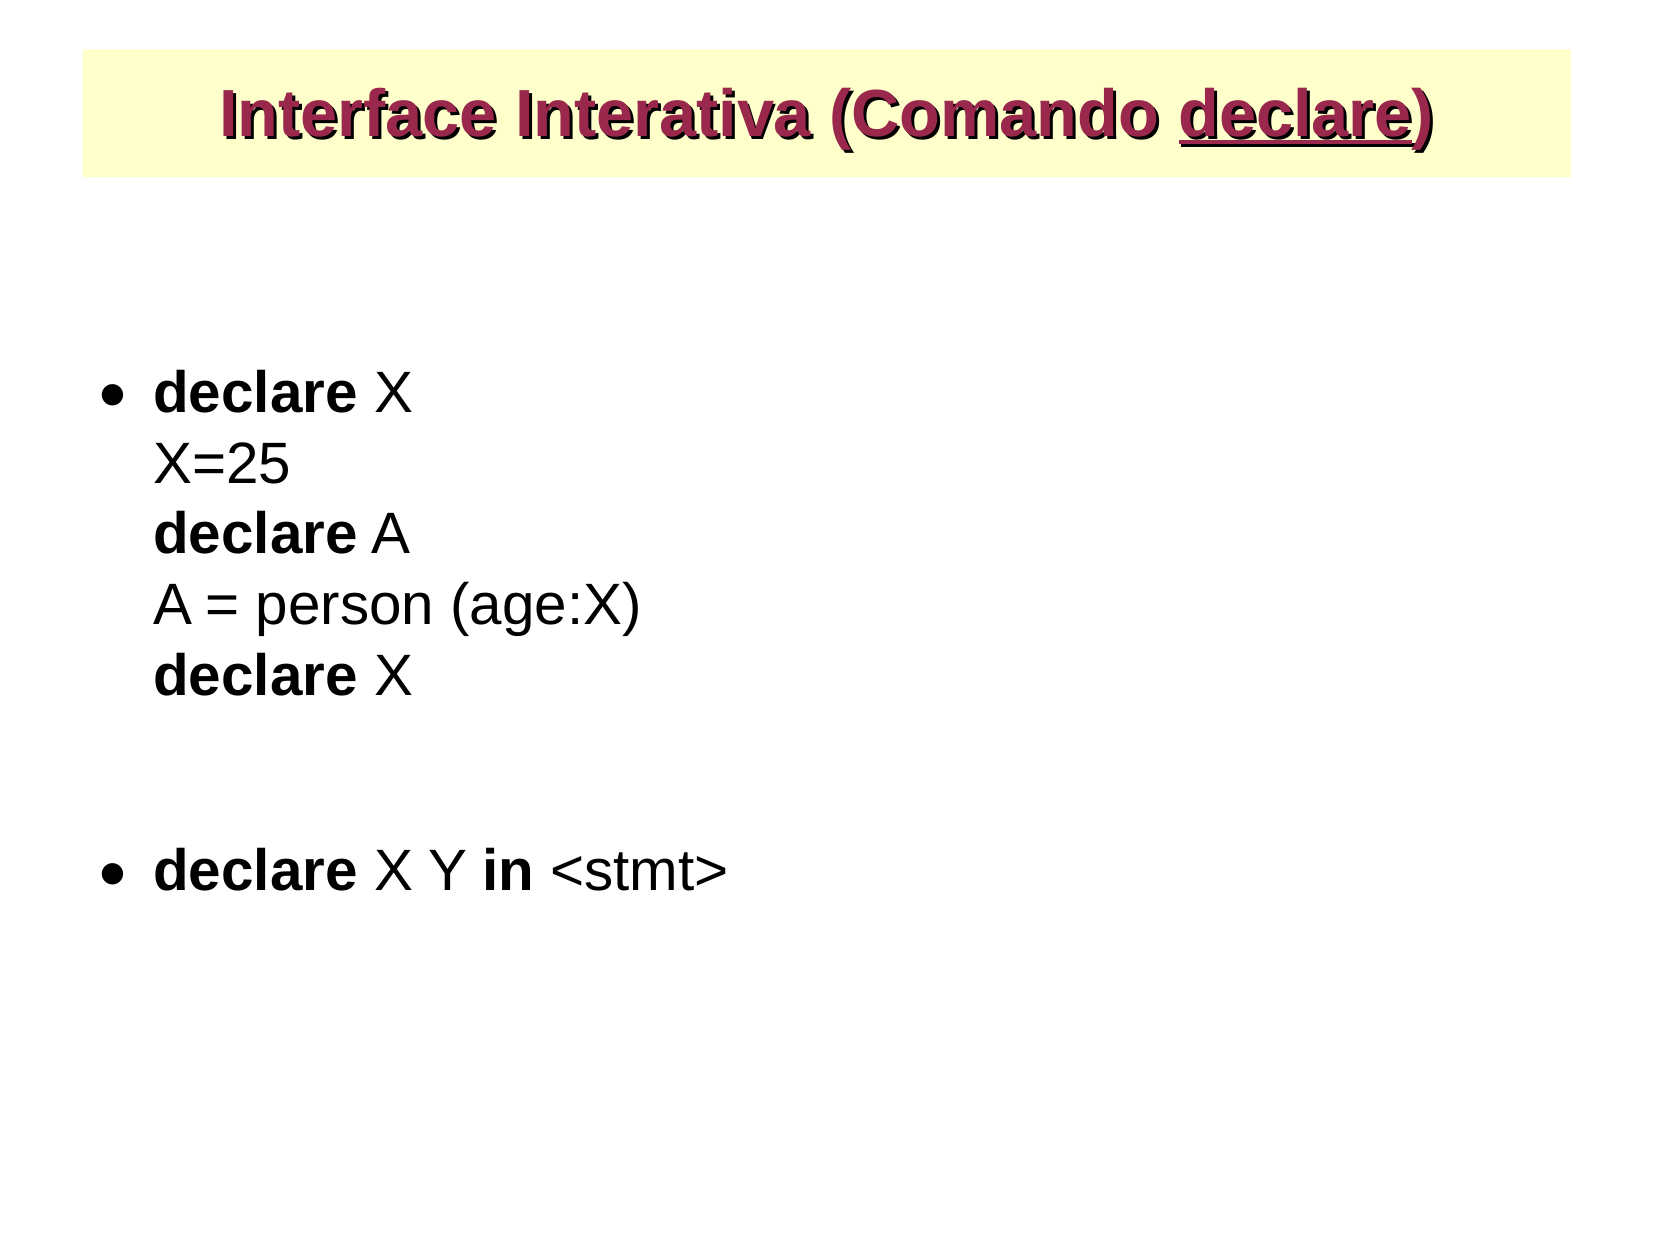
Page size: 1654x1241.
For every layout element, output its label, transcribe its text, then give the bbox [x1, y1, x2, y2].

list declare X X=25 declare A A = person (age:X) declare X declare X Y in <stmt> [82, 206, 1571, 1137]
title Interface Interativa (Comando declare) [82, 49, 1571, 178]
